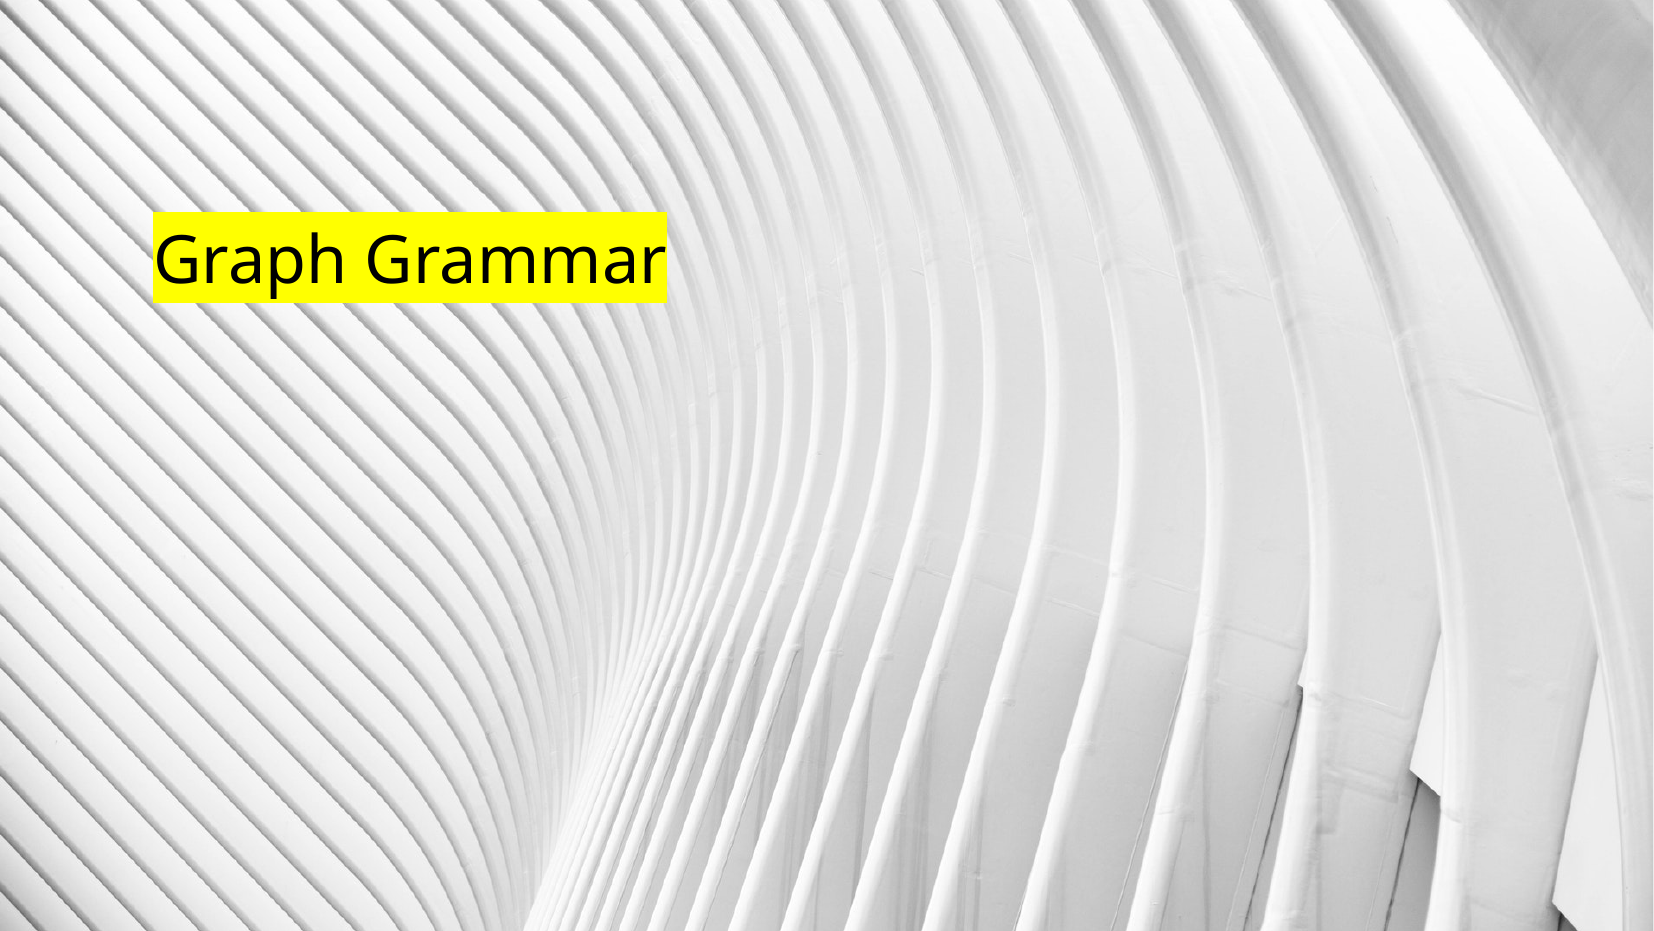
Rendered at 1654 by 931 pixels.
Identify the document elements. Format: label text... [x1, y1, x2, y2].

picture [0, 0, 1654, 931]
list Graph Grammar [82, 217, 1571, 839]
